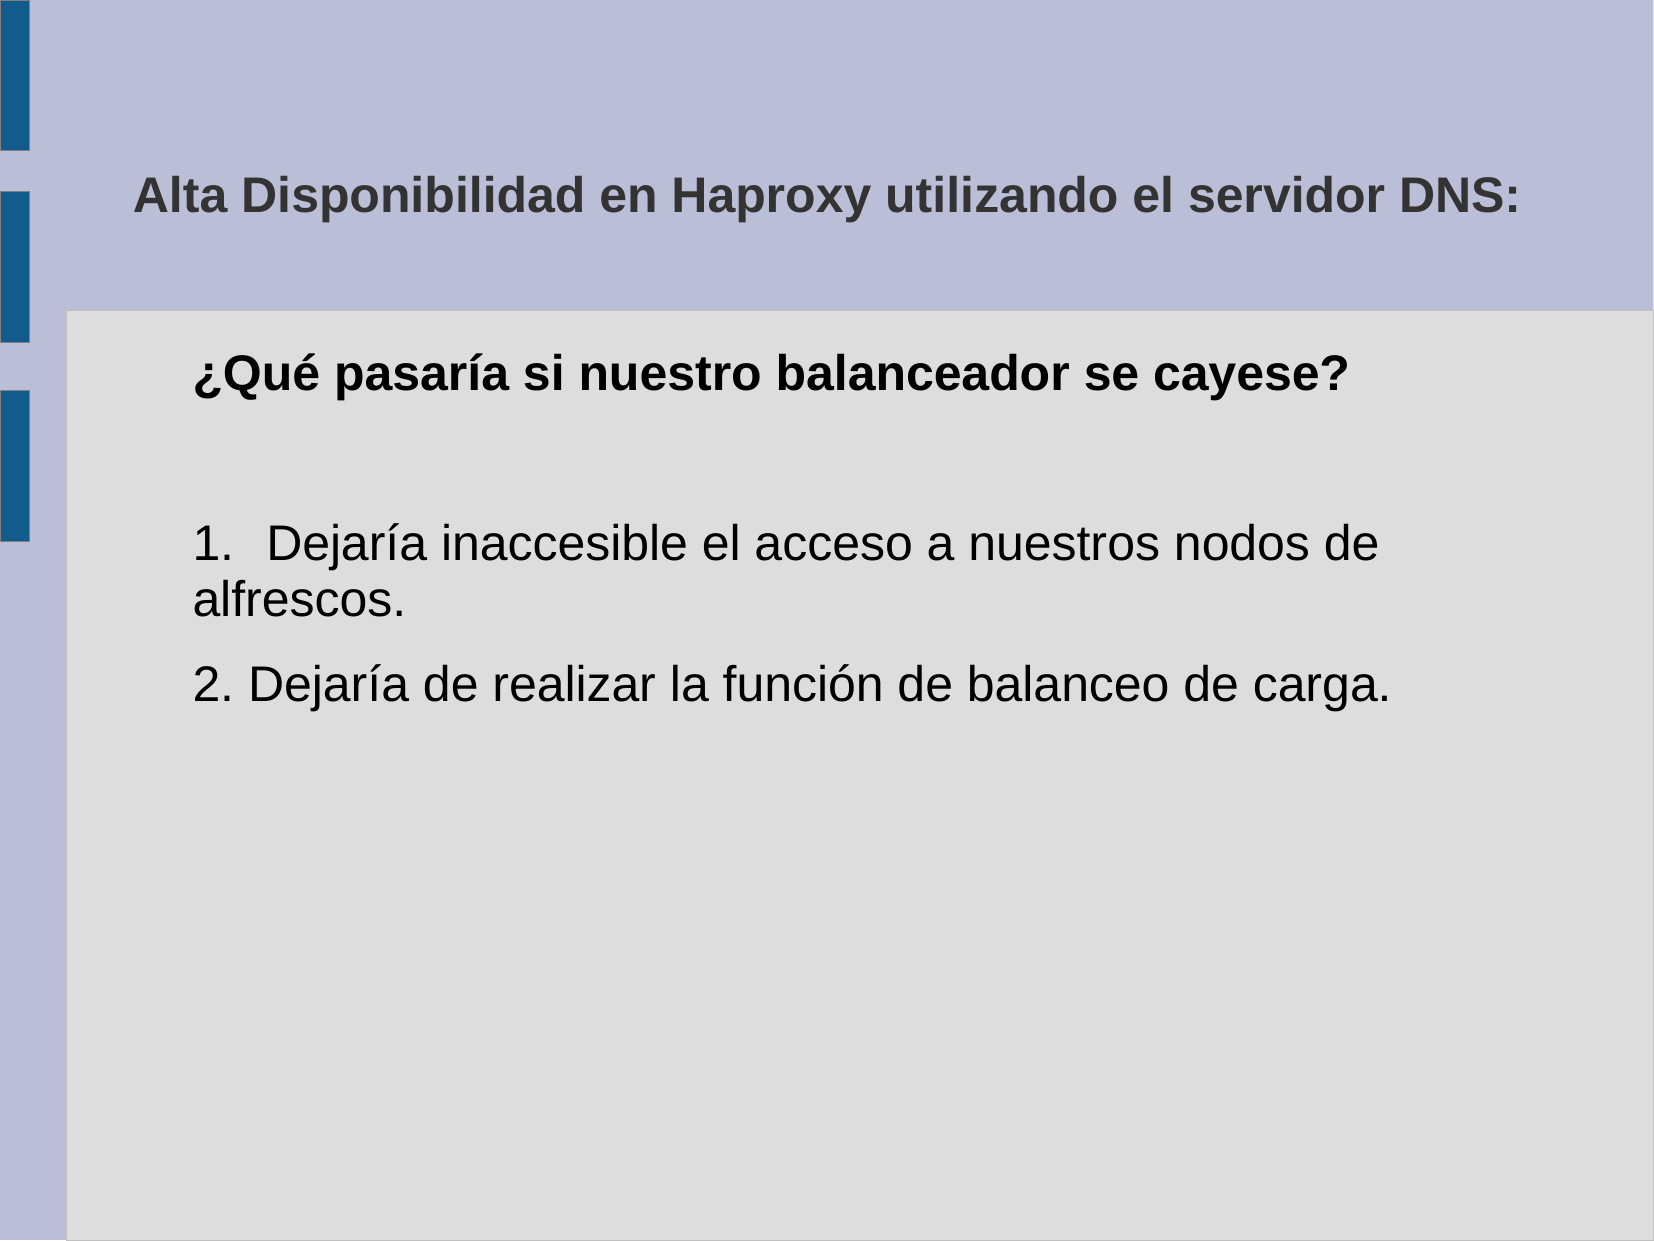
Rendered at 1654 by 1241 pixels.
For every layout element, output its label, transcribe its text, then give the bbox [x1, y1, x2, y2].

list ¿Qué pasaría si nuestro balanceador se cayese? 1. Dejaría inaccesible el acceso a nuestros nodos de alfrescos. 2. Dejaría de realizar la función de balanceo de carga. [121, 344, 1534, 1127]
title Alta Disponibilidad en Haproxy utilizando el servidor DNS: [121, 91, 1534, 299]
